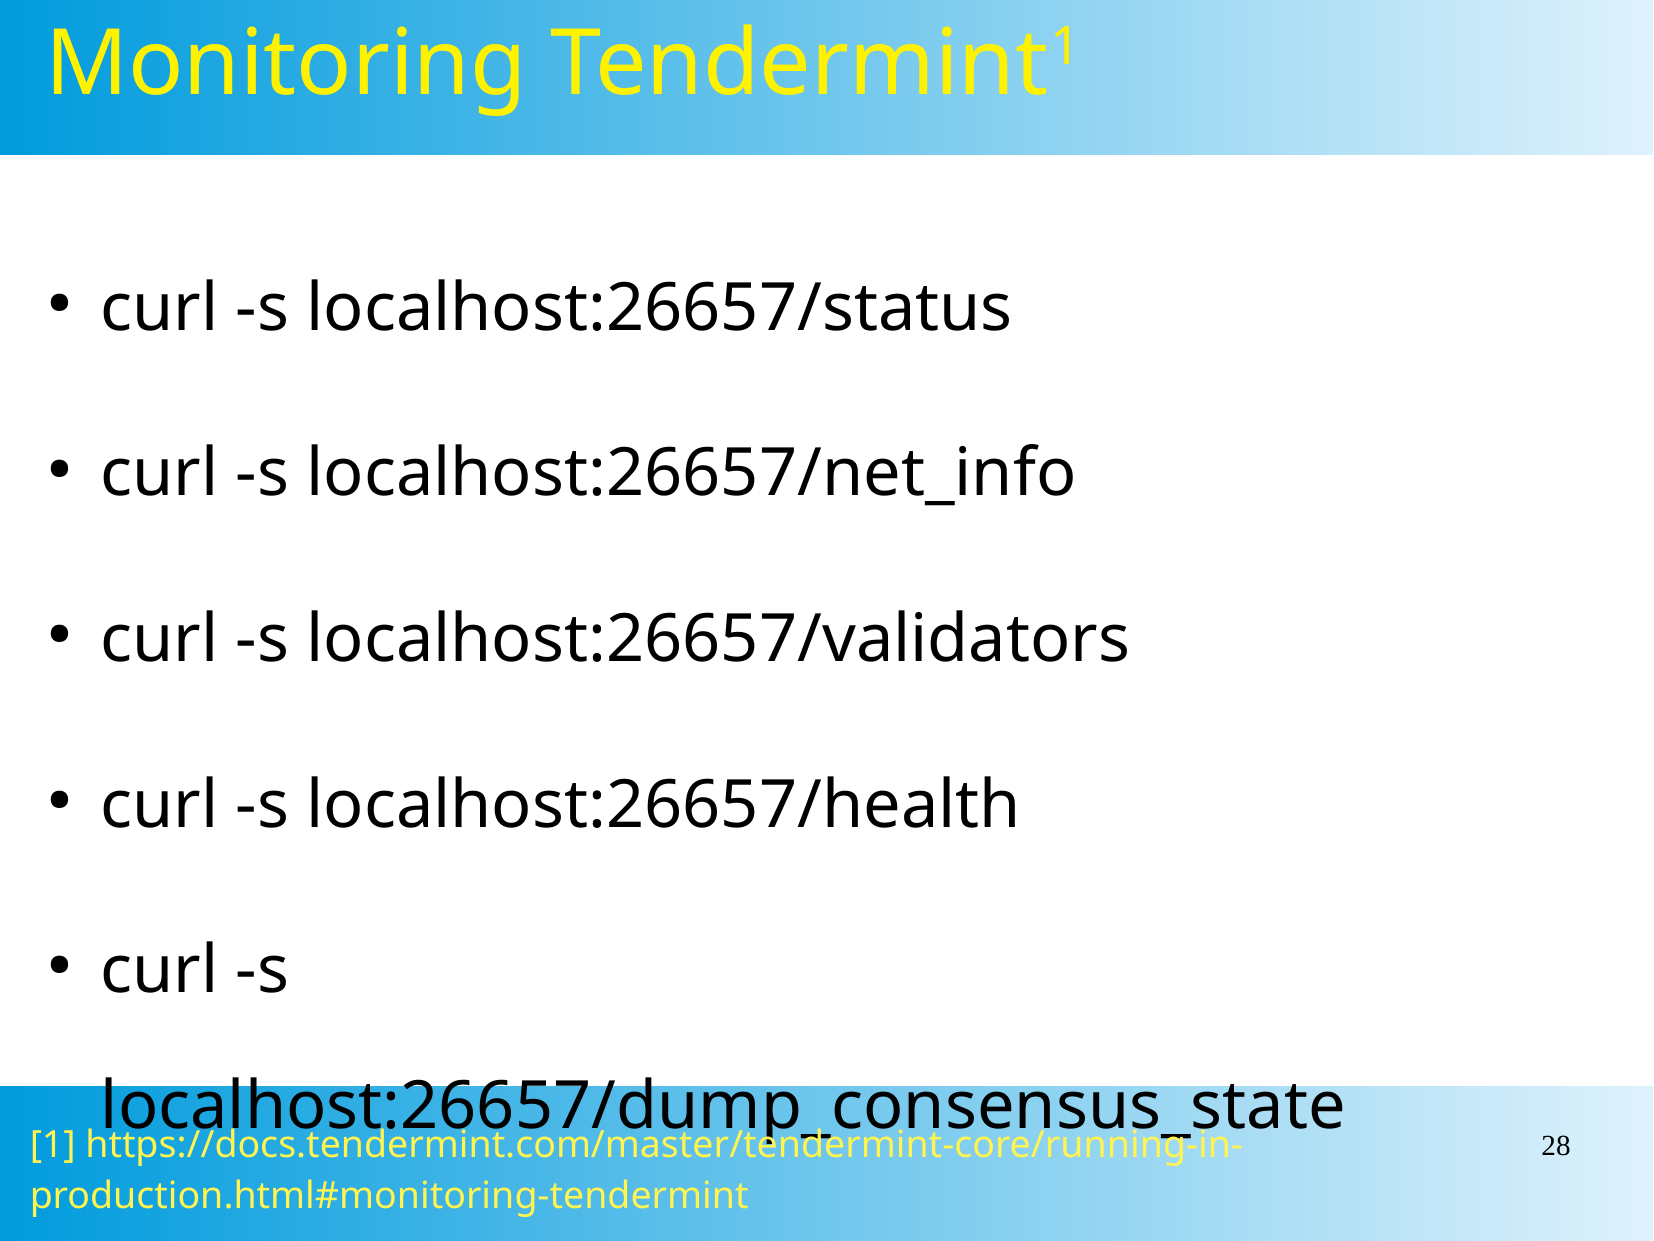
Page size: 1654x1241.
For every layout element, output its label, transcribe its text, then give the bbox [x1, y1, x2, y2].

title Monitoring Tendermint1 [45, 28, 1534, 216]
text_box [1] https://docs.tendermint.com/master/tendermint-core/running-in-production.html#monitoring-tendermint [15, 1110, 1471, 1200]
list curl -s localhost:26657/status curl -s localhost:26657/net_info curl -s localhost:26657/validators curl -s localhost:26657/health curl -s localhost:26657/dump_consensus_state [30, 213, 1519, 933]
